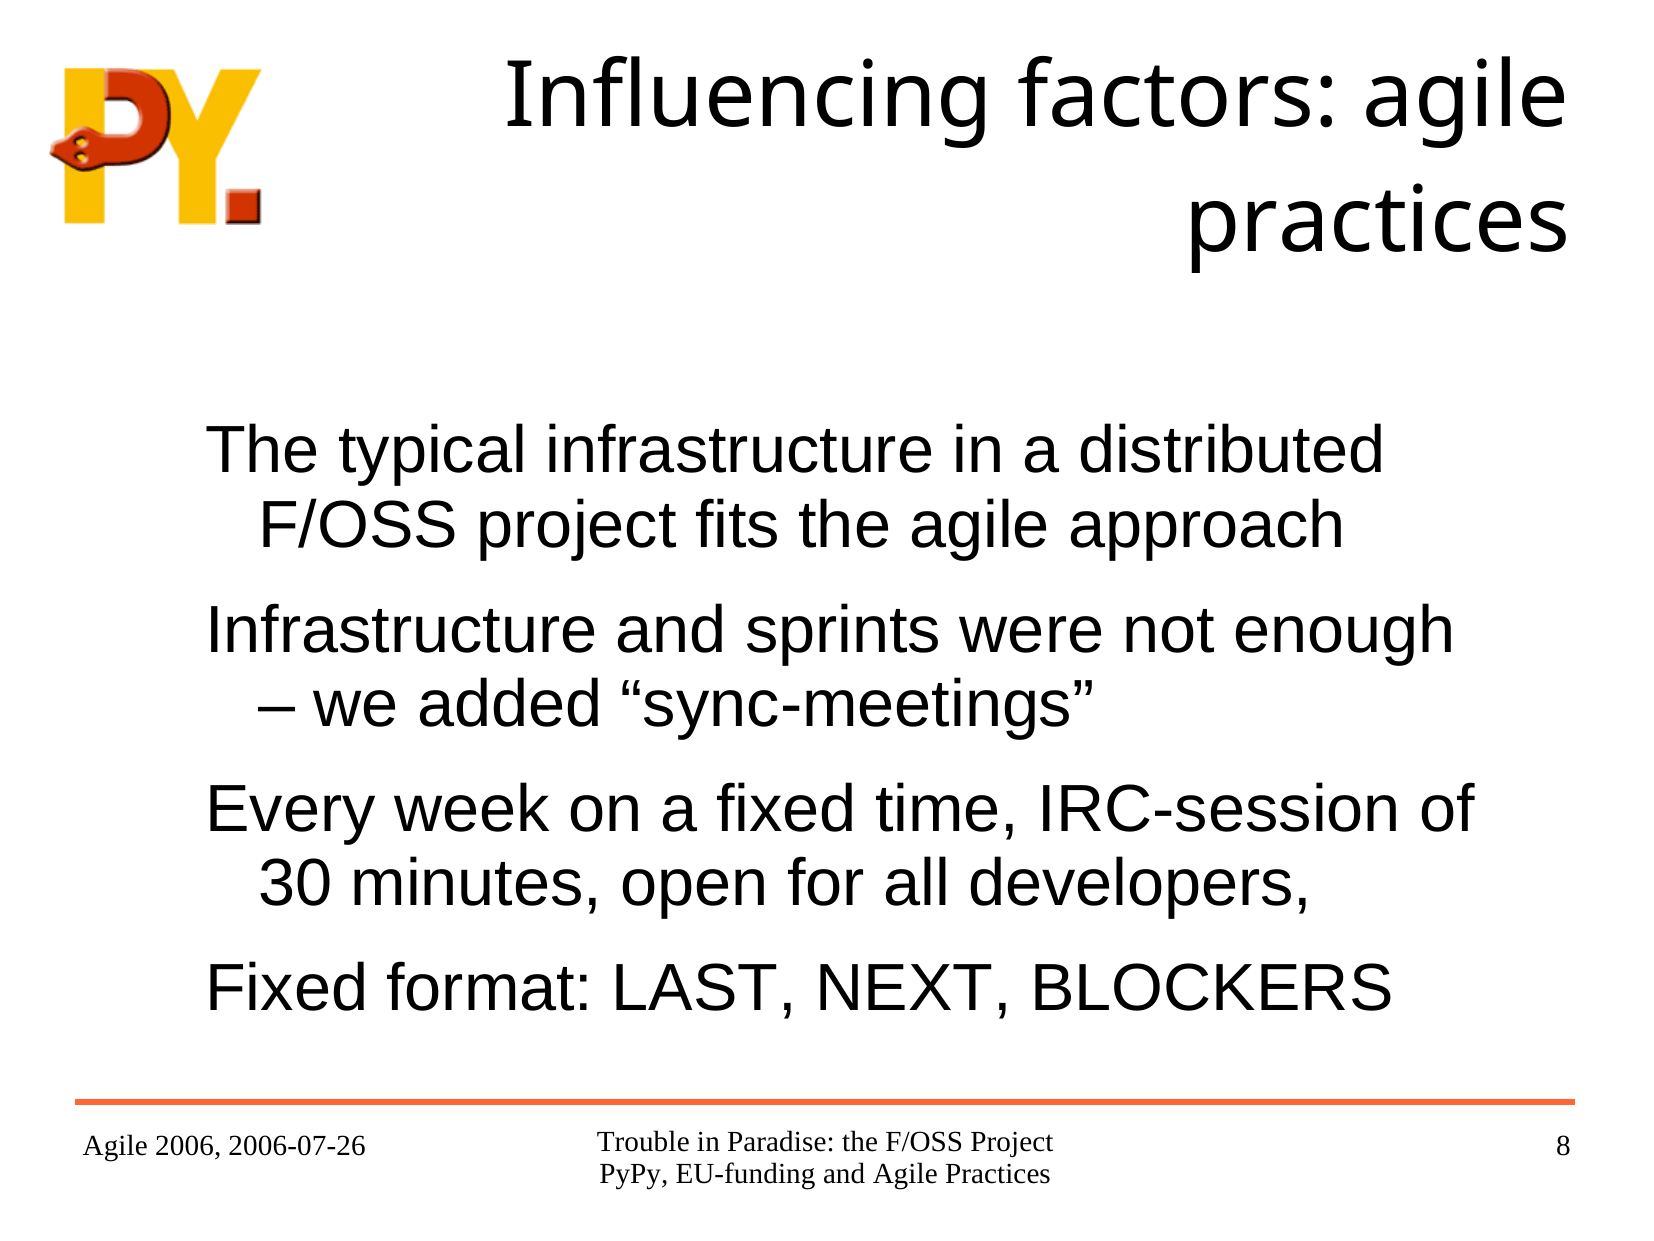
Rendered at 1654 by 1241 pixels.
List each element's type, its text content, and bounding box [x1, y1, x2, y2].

list The typical infrastructure in a distributed F/OSS project fits the agile approach Infrastructure and sprints were not enough – we added “sync-meetings” Every week on a fixed time, IRC-session of 30 minutes, open for all developers, Fixed format: LAST, NEXT, BLOCKERS [187, 412, 1489, 1025]
title Influencing factors: agile practices [337, 41, 1571, 265]
picture [49, 67, 263, 225]
